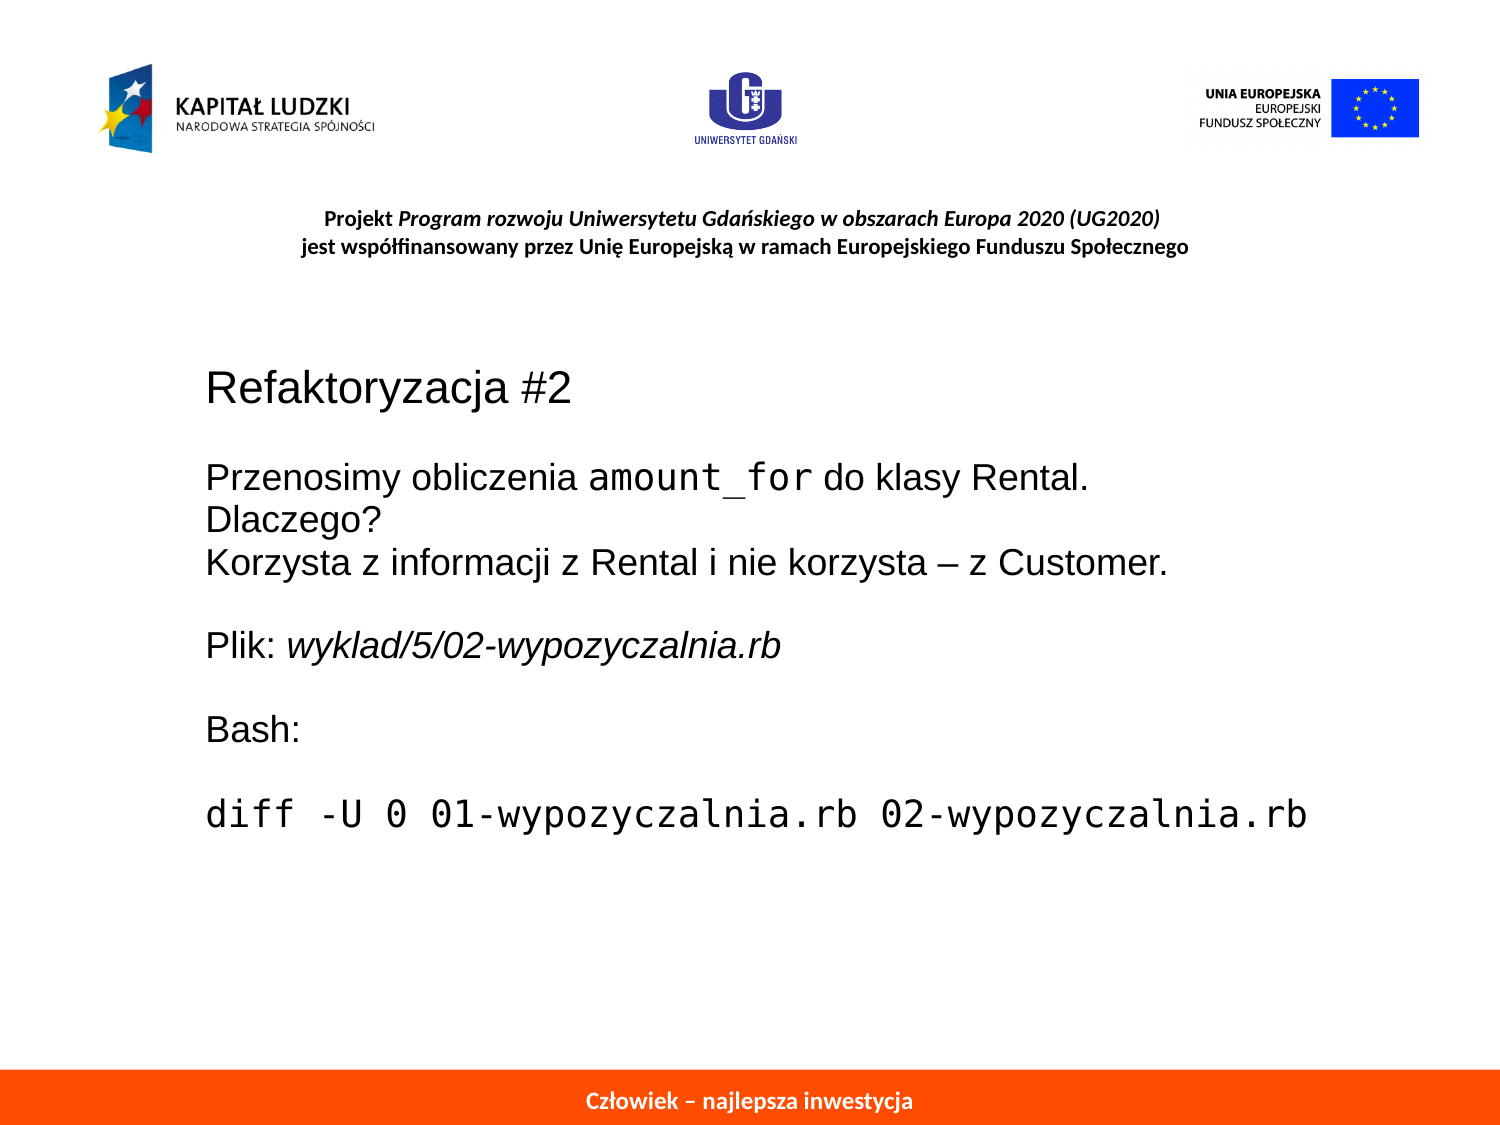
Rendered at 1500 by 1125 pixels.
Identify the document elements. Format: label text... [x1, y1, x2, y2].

picture [53, 19, 418, 196]
picture [692, 69, 800, 147]
text_box Projekt Program rozwoju Uniwersytetu Gdańskiego w obszarach Europa 2020 (UG2020) jest współfinansowany przez Unię Europejską w ramach Europejskiego Funduszu Społecznego [53, 196, 1439, 267]
footer Człowiek – najlepsza inwestycja [0, 1069, 1500, 1125]
picture [1179, 60, 1439, 156]
text_box Refaktoryzacja #2 Przenosimy obliczenia amount_for do klasy Rental. Dlaczego? Korzysta z informacji z Rental i nie korzysta – z Customer. Plik: wyklad/5/02-wypozyczalnia.rb Bash: diff -U 0 01-wypozyczalnia.rb 02-wypozyczalnia.rb [190, 354, 1323, 886]
